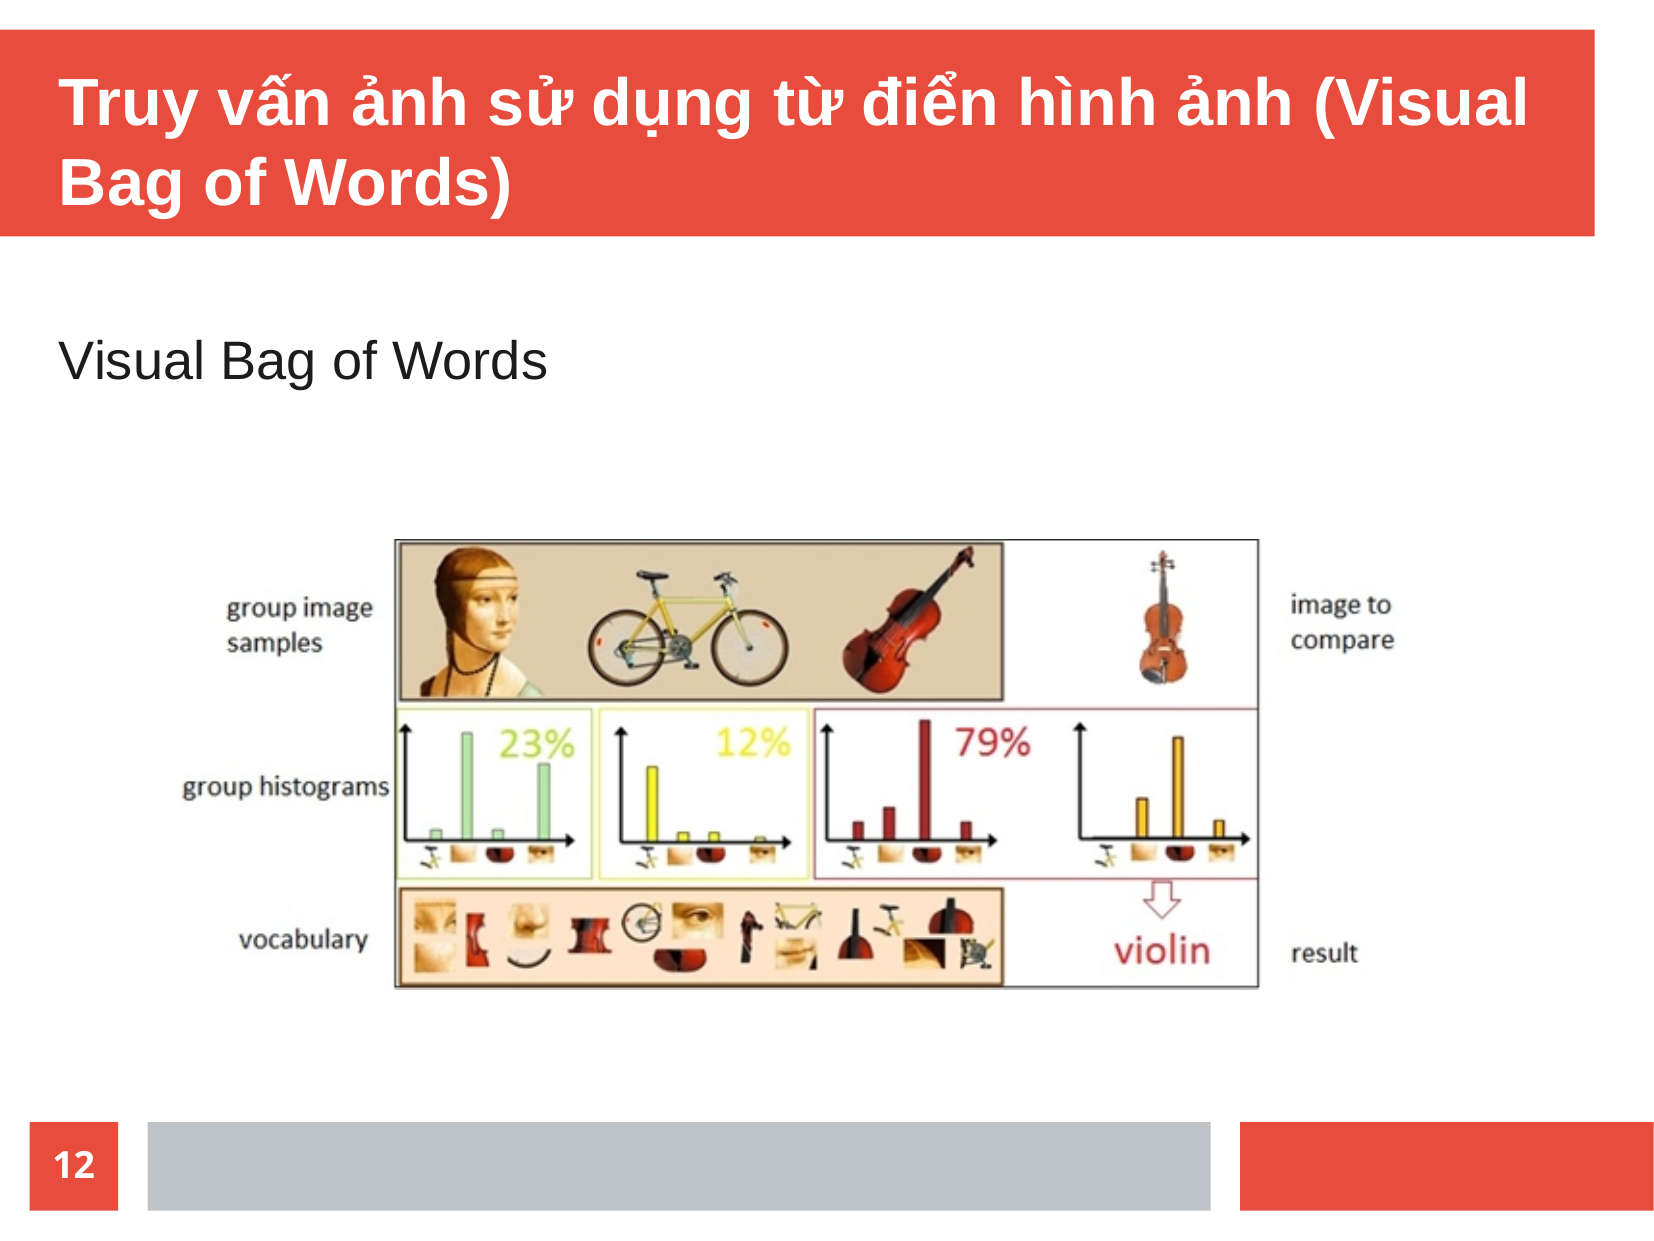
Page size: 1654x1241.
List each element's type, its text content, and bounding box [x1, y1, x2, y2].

list Visual Bag of Words [59, 324, 1565, 1093]
title Truy vấn ảnh sử dụng từ điển hình ảnh (Visual Bag of Words) [59, 59, 1595, 207]
text_box [29, 1122, 119, 1211]
picture [177, 540, 1456, 991]
